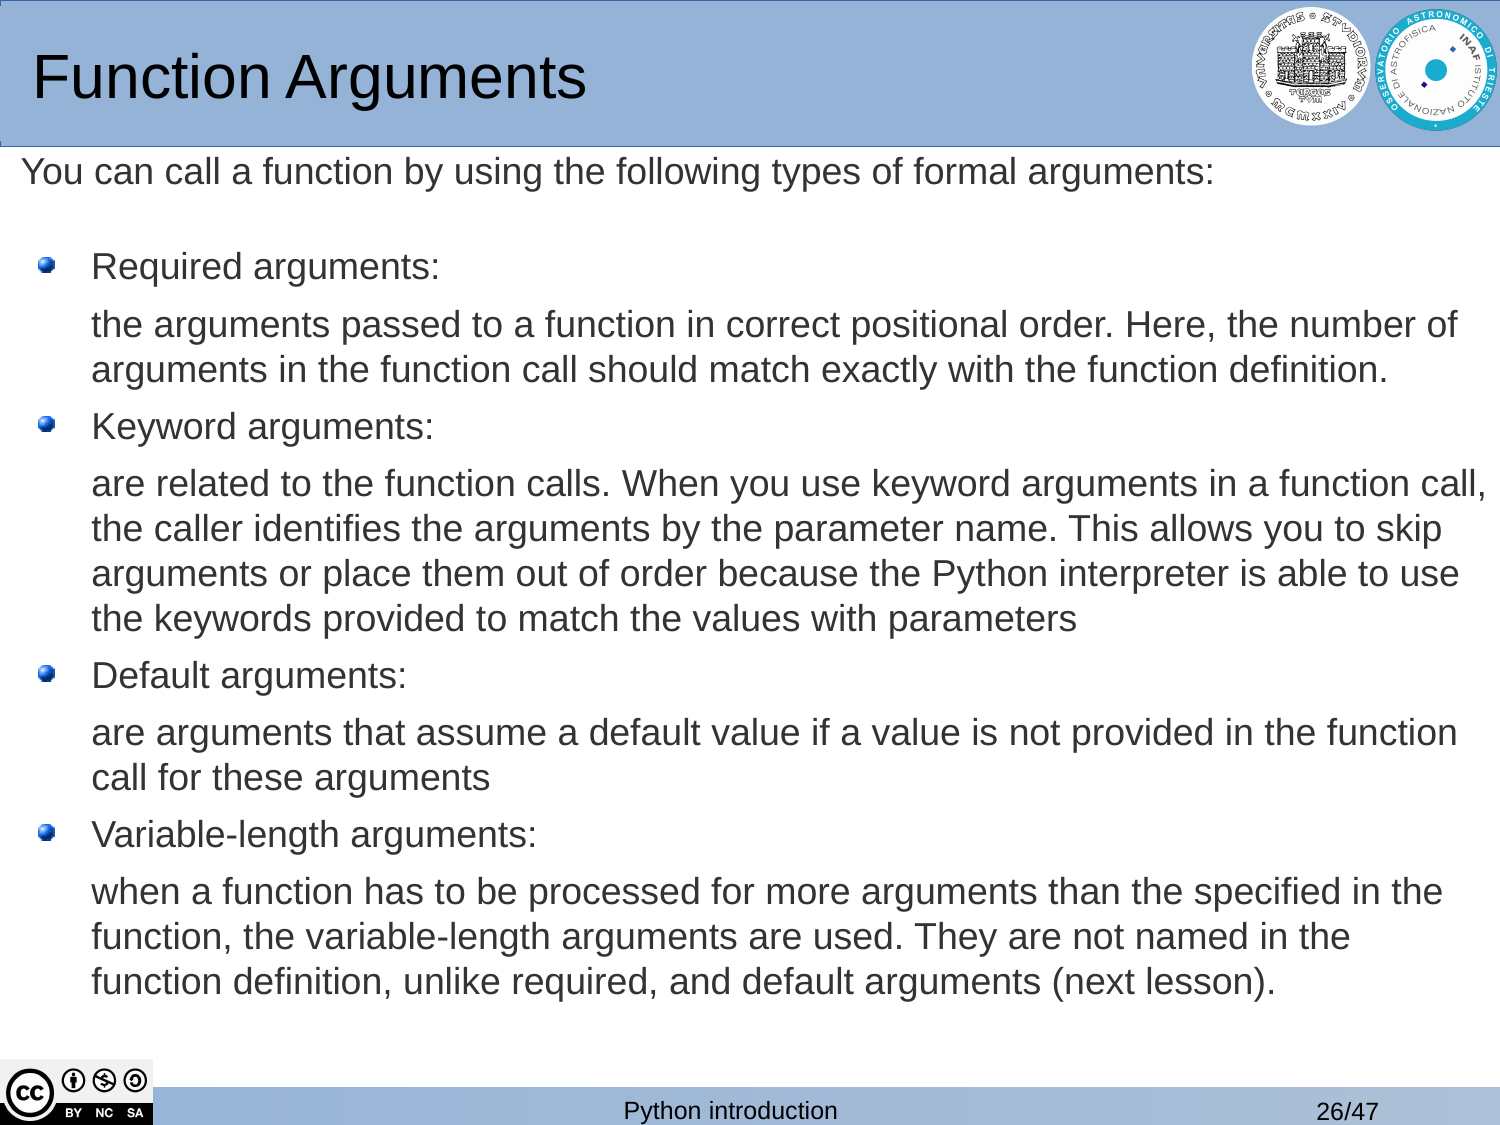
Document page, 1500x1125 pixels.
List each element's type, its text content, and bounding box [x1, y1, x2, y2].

text_box Function Arguments [0, 5, 1243, 141]
picture [0, 1059, 153, 1125]
list You can call a function by using the following types of formal arguments: Required arguments: the arguments passed to a function in correct positional order. Here, the number of arguments in the function call should match exactly with the function definition. Keyword arguments: are related to the function calls. When you use keyword arguments in a function call, the caller identifies the arguments by the parameter name. This allows you to skip arguments or place them out of order because the Python interpreter is able to use the keywords provided to match the values with parameters Default arguments: are arguments that assume a default value if a value is not provided in the function call for these arguments Variable-length arguments: when a function has to be processed for more arguments than the specified in the function, the variable-length arguments are used. They are not named in the function definition, unlike required, and default arguments (next lesson). [5, 138, 1500, 1075]
picture [1252, 0, 1500, 138]
